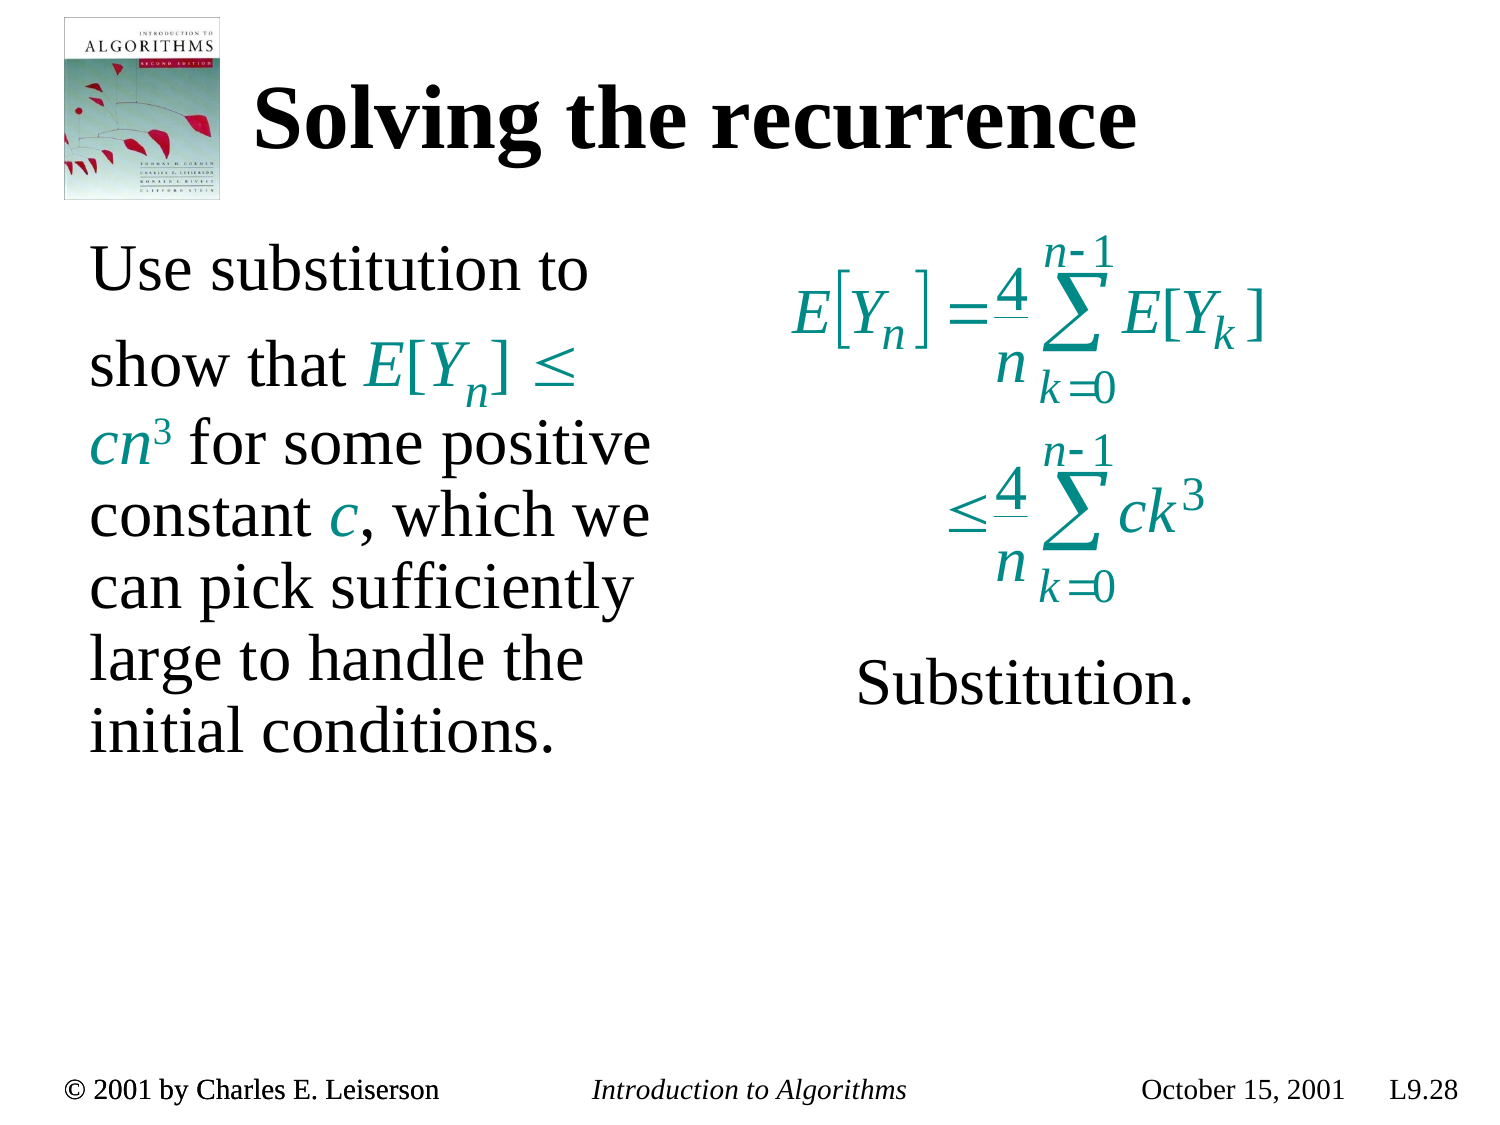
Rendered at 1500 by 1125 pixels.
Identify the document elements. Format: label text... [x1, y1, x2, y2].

picture [64, 17, 220, 200]
chart [787, 224, 1265, 608]
text_box October 15, 2001 L9.<number> [1033, 1062, 1474, 1113]
text_box Solving the recurrence [237, 24, 1476, 213]
text_box Introduction to Algorithms [577, 1062, 923, 1113]
text_box Use substitution to show that E[Yn]  cn3 for some positive constant c, which we can pick sufficiently large to handle the initial conditions. [75, 224, 691, 775]
text_box Substitution. [841, 629, 1211, 726]
